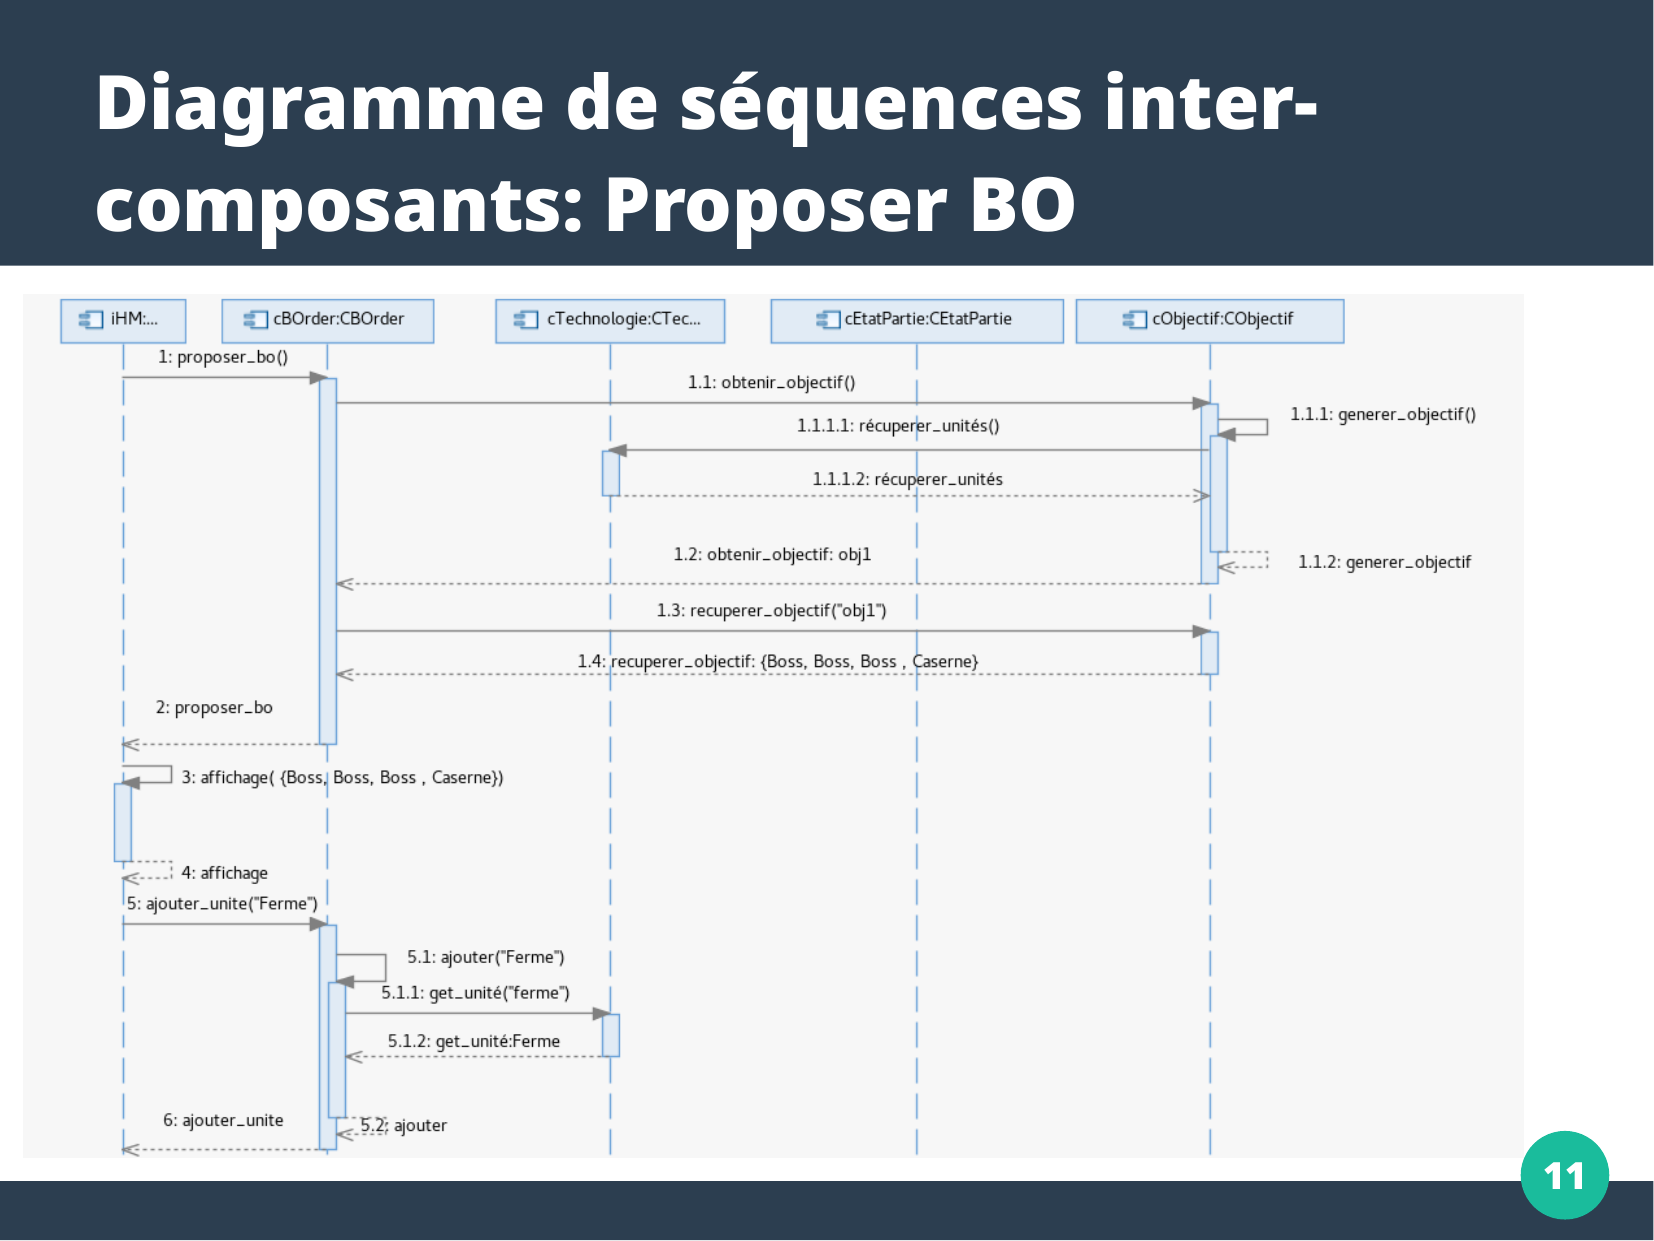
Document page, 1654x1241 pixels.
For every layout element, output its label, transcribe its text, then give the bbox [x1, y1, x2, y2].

title Diagramme de séquences inter-composants: Proposer BO [59, 49, 1595, 207]
picture [23, 294, 1524, 1158]
